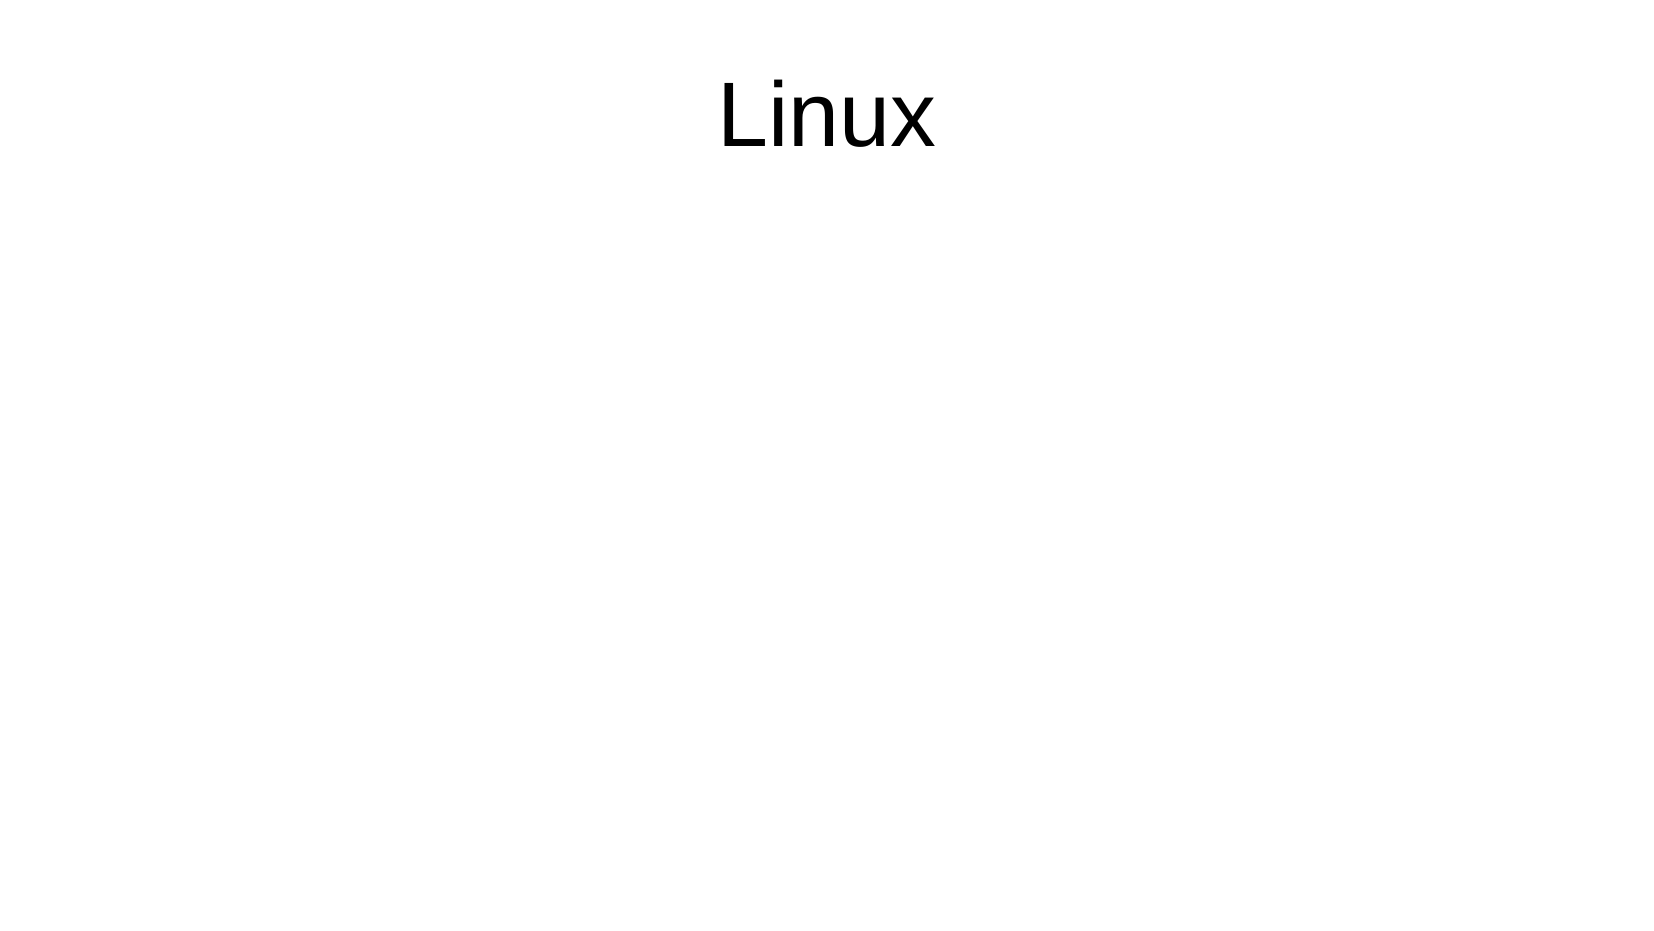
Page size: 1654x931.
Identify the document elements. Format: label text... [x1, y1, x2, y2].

title Linux [82, 37, 1571, 193]
